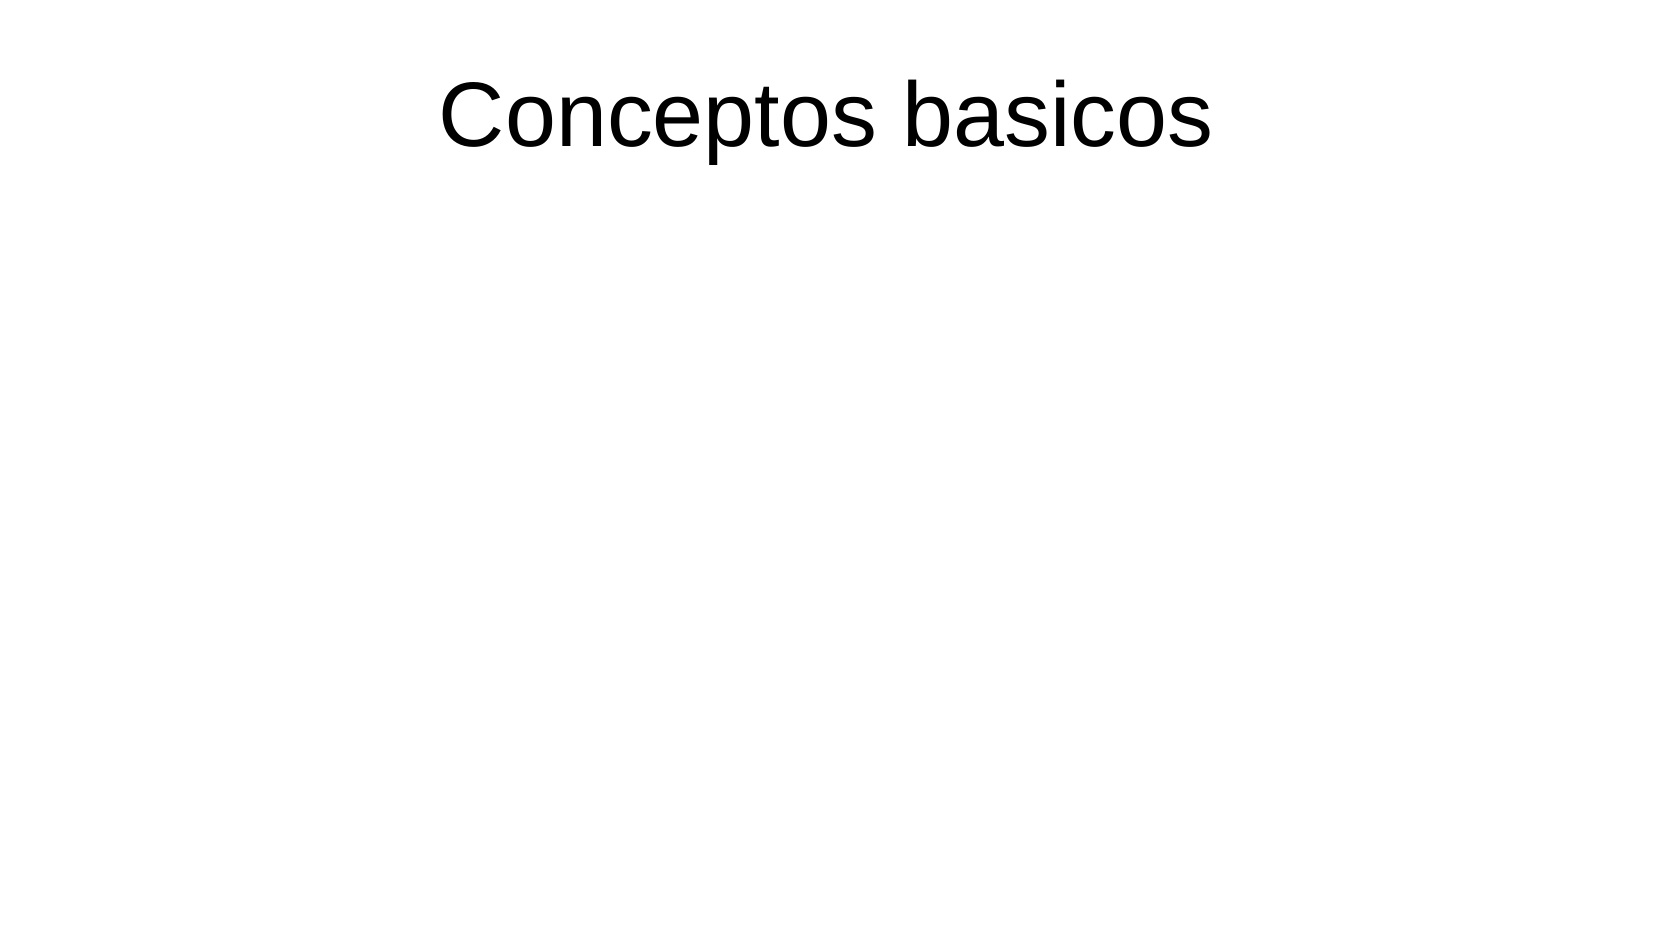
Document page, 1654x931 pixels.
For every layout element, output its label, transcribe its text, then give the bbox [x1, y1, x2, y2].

title Conceptos basicos [82, 37, 1571, 193]
